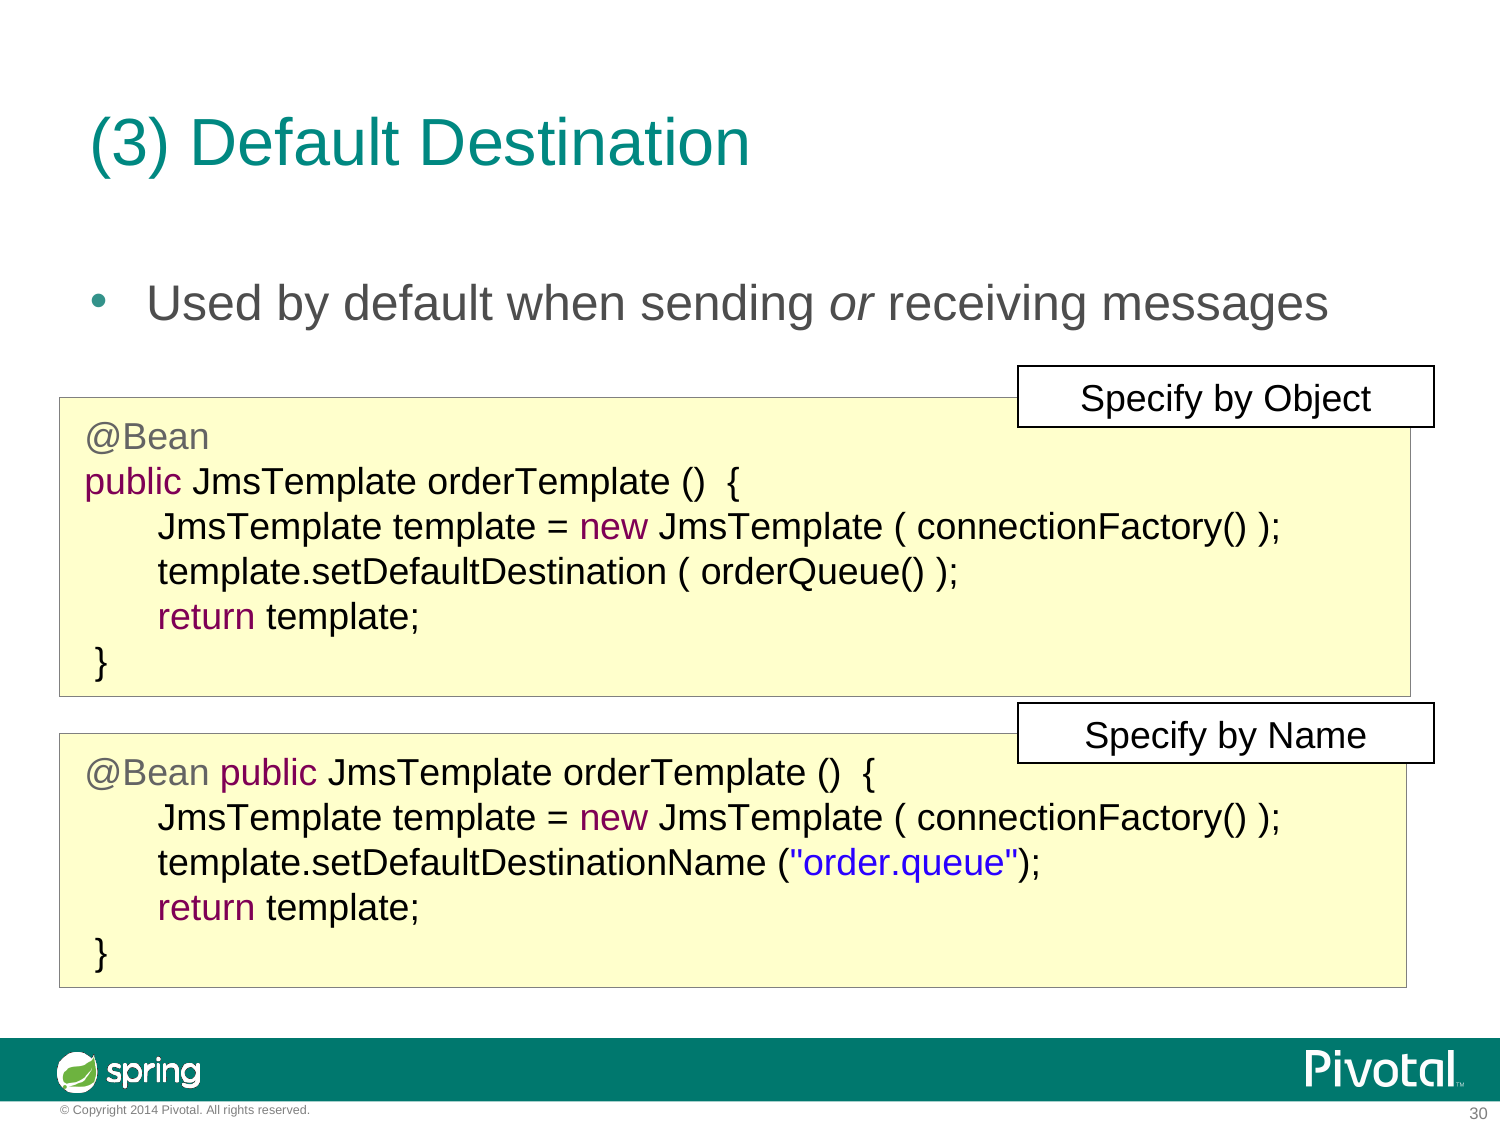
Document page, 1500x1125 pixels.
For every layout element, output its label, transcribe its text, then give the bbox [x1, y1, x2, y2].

text_box Specify by Name [1017, 702, 1434, 764]
list Used by default when sending or receiving messages [75, 764, 1426, 1005]
picture [32, 1041, 210, 1103]
list Used by default when sending or receiving messages [75, 427, 1426, 733]
text_box @Bean public JmsTemplate orderTemplate () { JmsTemplate template = new JmsTemplate ( connectionFactory() ); template.setDefaultDestination ( orderQueue() ); return template; } [59, 397, 1411, 697]
text_box Specify by Object [1017, 366, 1434, 427]
picture [1306, 1050, 1464, 1087]
text_box @Bean public JmsTemplate orderTemplate () { JmsTemplate template = new JmsTemplate ( connectionFactory() ); template.setDefaultDestinationName ("order.queue"); return template; } [59, 733, 1407, 988]
list Used by default when sending or receiving messages [75, 262, 1426, 397]
title (3) Default Destination [75, 45, 1426, 233]
